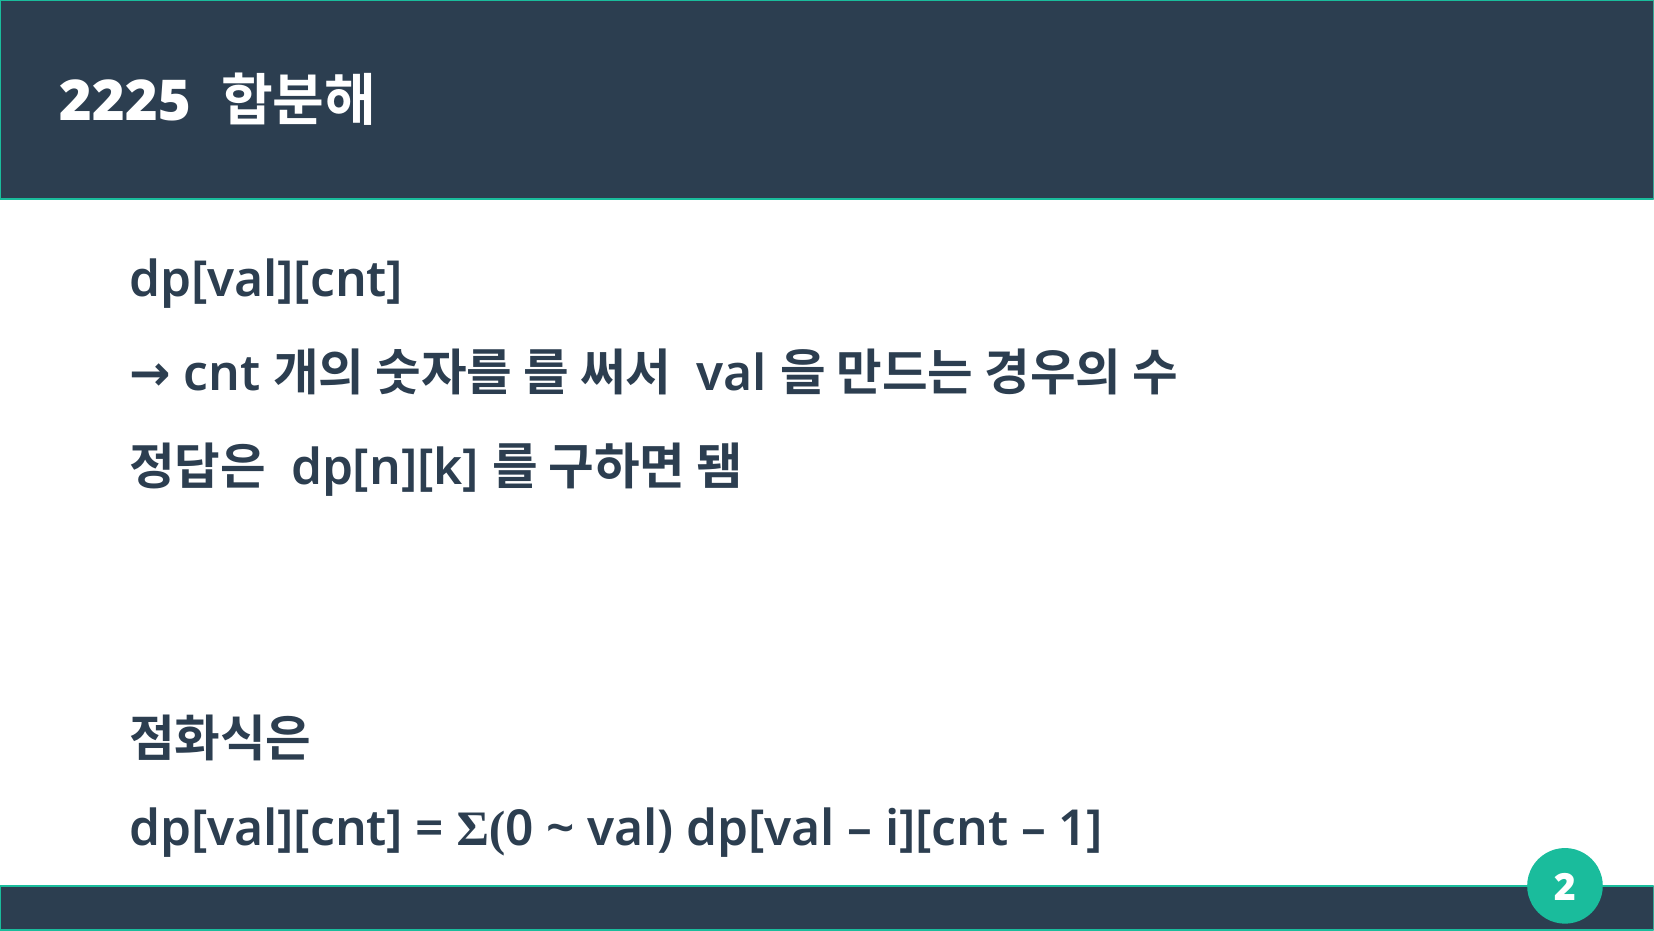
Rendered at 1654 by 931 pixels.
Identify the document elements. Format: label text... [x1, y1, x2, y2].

title 2225 합분해 [59, 37, 1595, 156]
list dp[val][cnt] → cnt개의 숫자를 를 써서 val을 만드는 경우의 수 정답은 dp[n][k]를 구하면 됌 점화식은 dp[val][cnt] = Σ(0 ~ val) dp[val – i][cnt – 1] [59, 243, 1595, 864]
